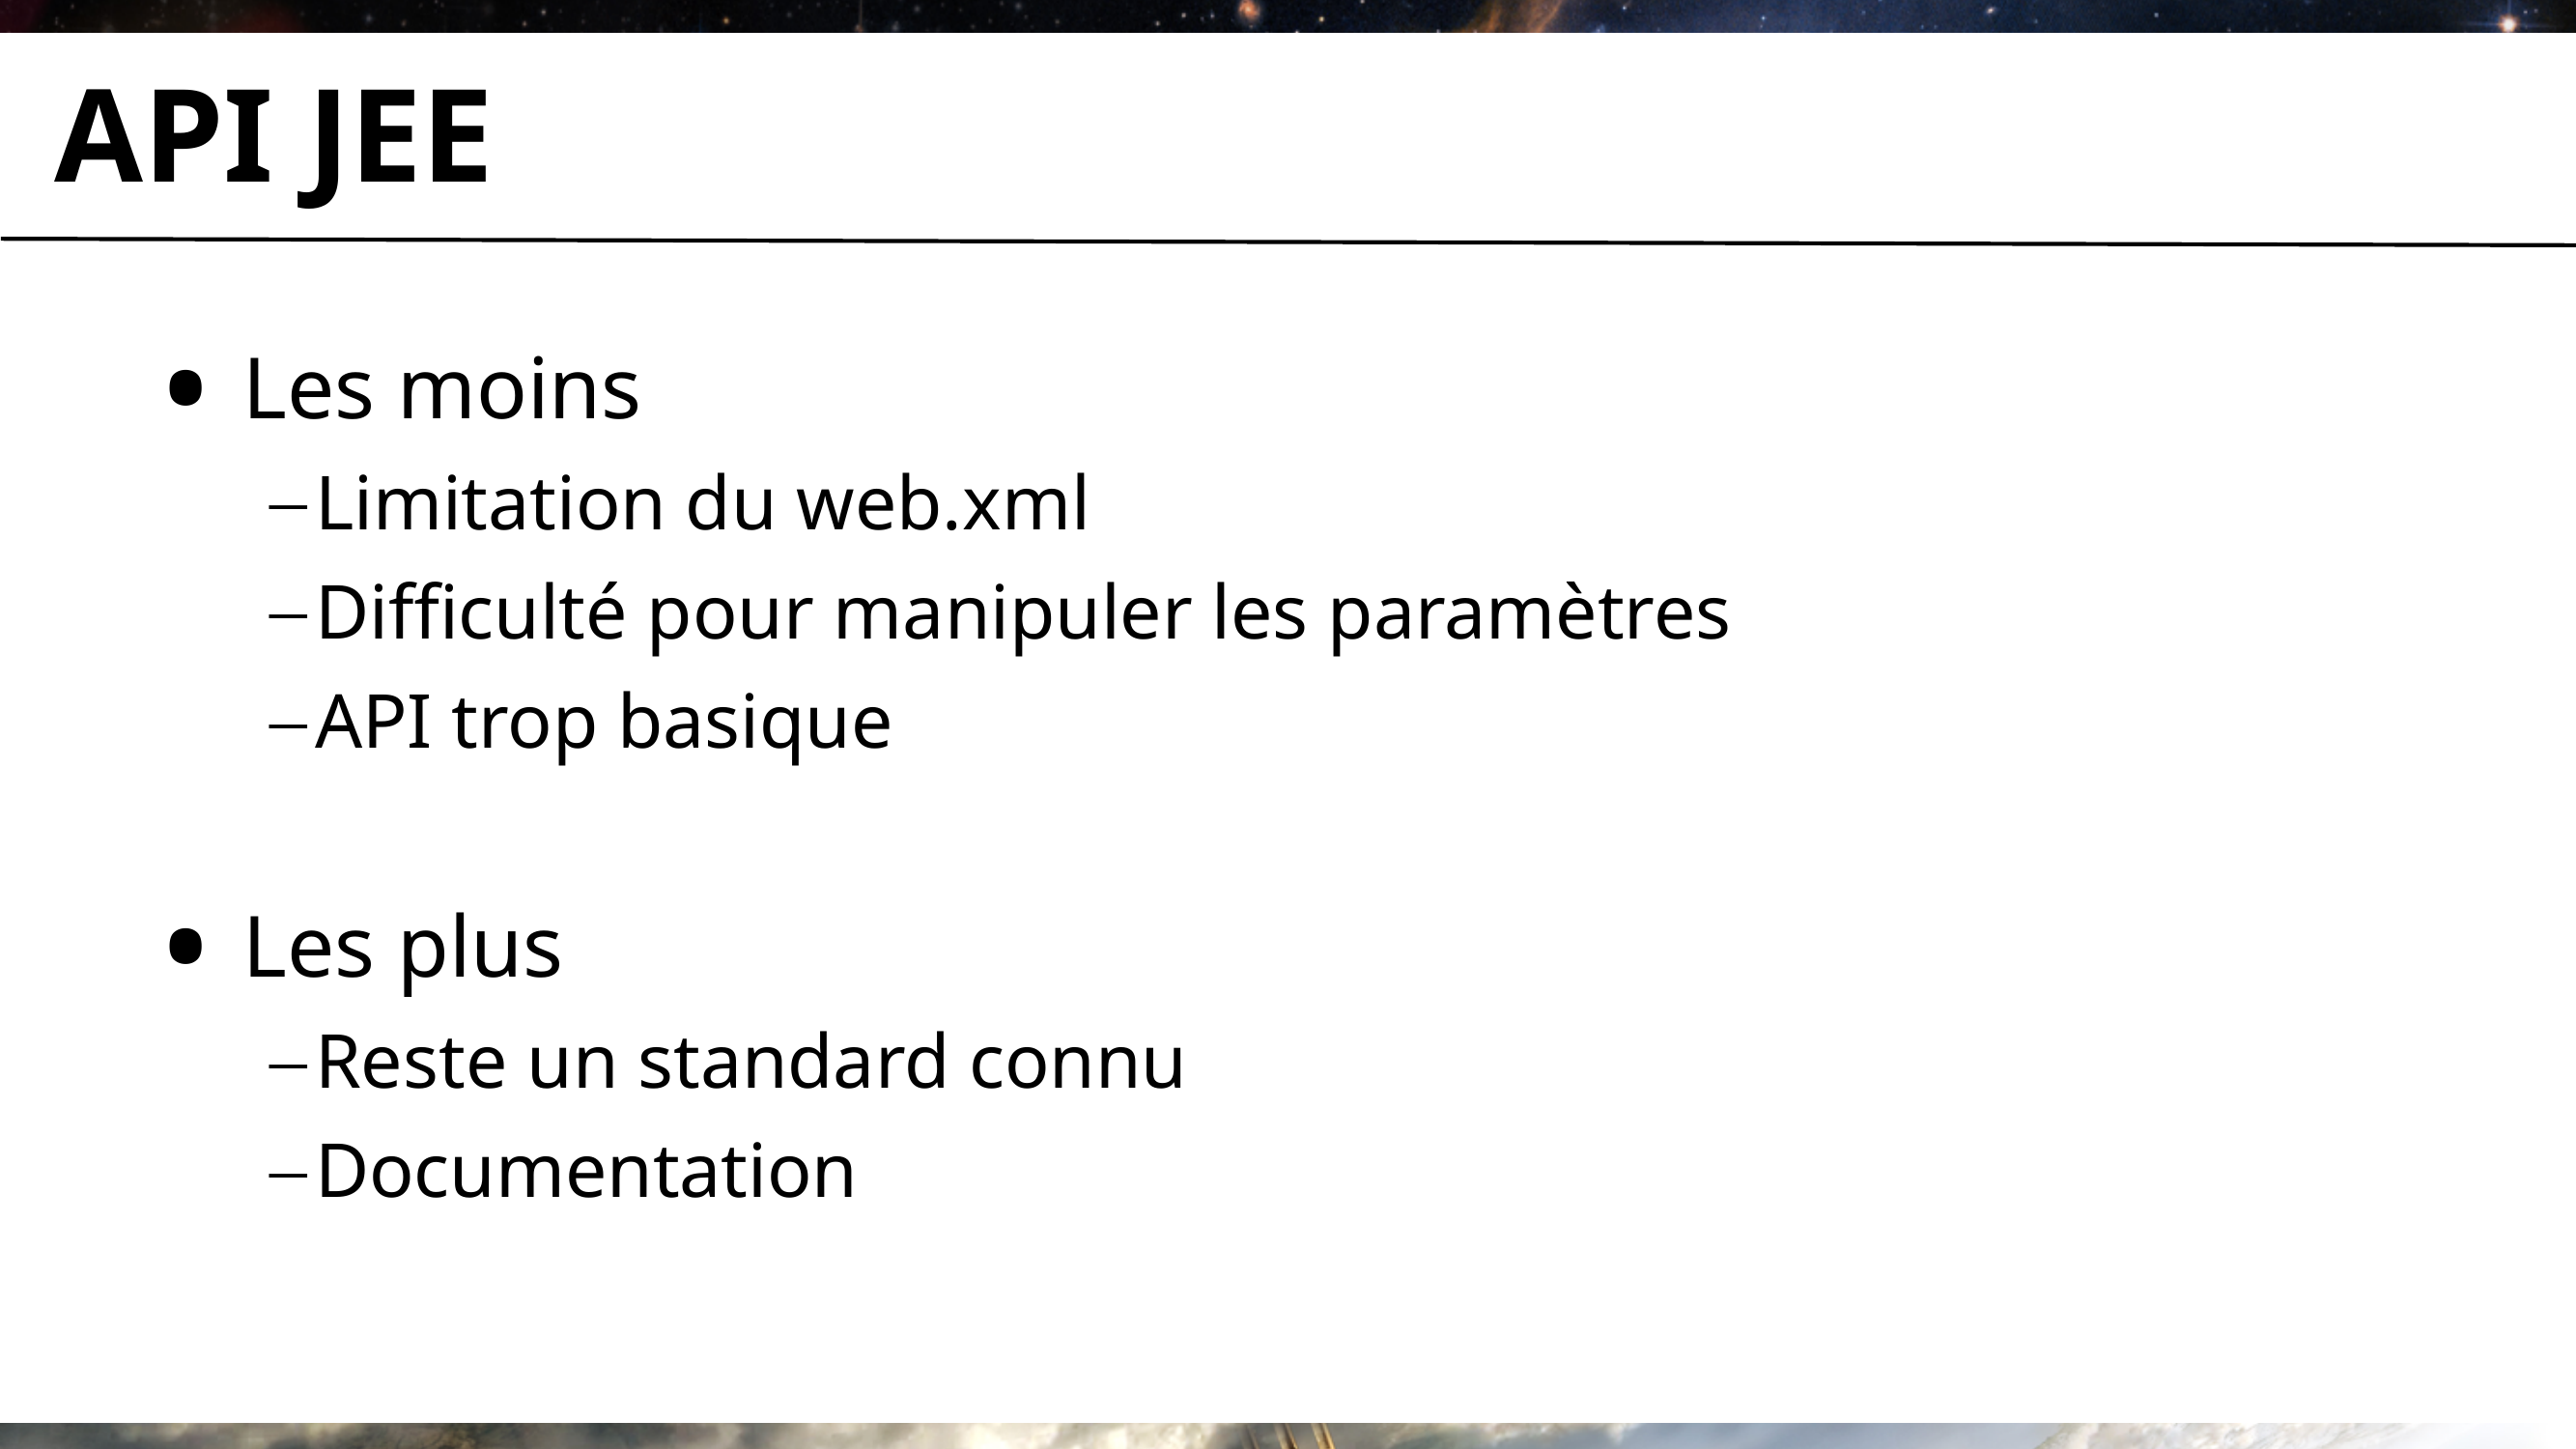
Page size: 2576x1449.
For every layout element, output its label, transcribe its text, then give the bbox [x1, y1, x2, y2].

picture [0, 0, 2576, 33]
picture [0, 1423, 2576, 1449]
list Les moins Limitation du web.xml Difficulté pour manipuler les paramètres API trop basique Les plus Reste un standard connu Documentation [116, 326, 2457, 1387]
title API JEE [45, 12, 2528, 250]
